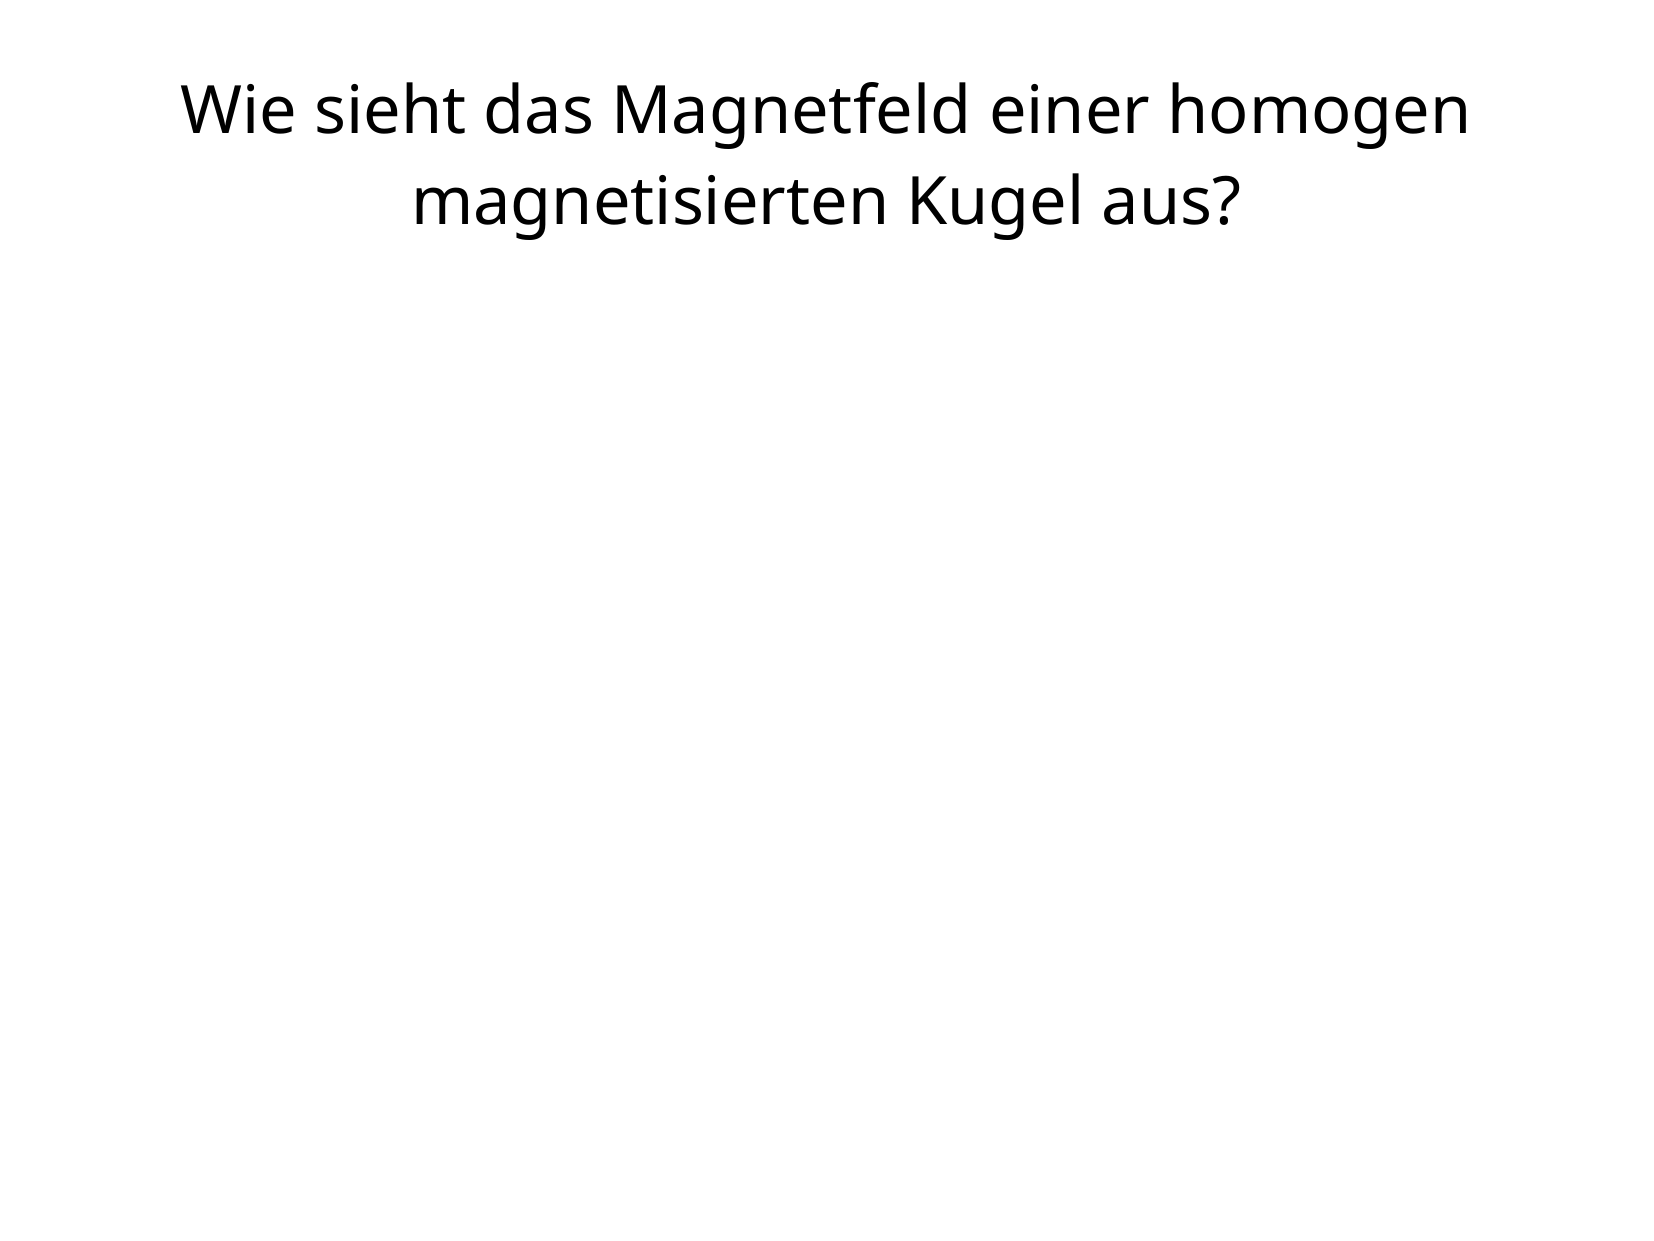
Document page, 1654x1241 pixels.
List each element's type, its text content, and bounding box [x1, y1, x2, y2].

title Wie sieht das Magnetfeld einer homogen magnetisierten Kugel aus? [82, 49, 1571, 257]
